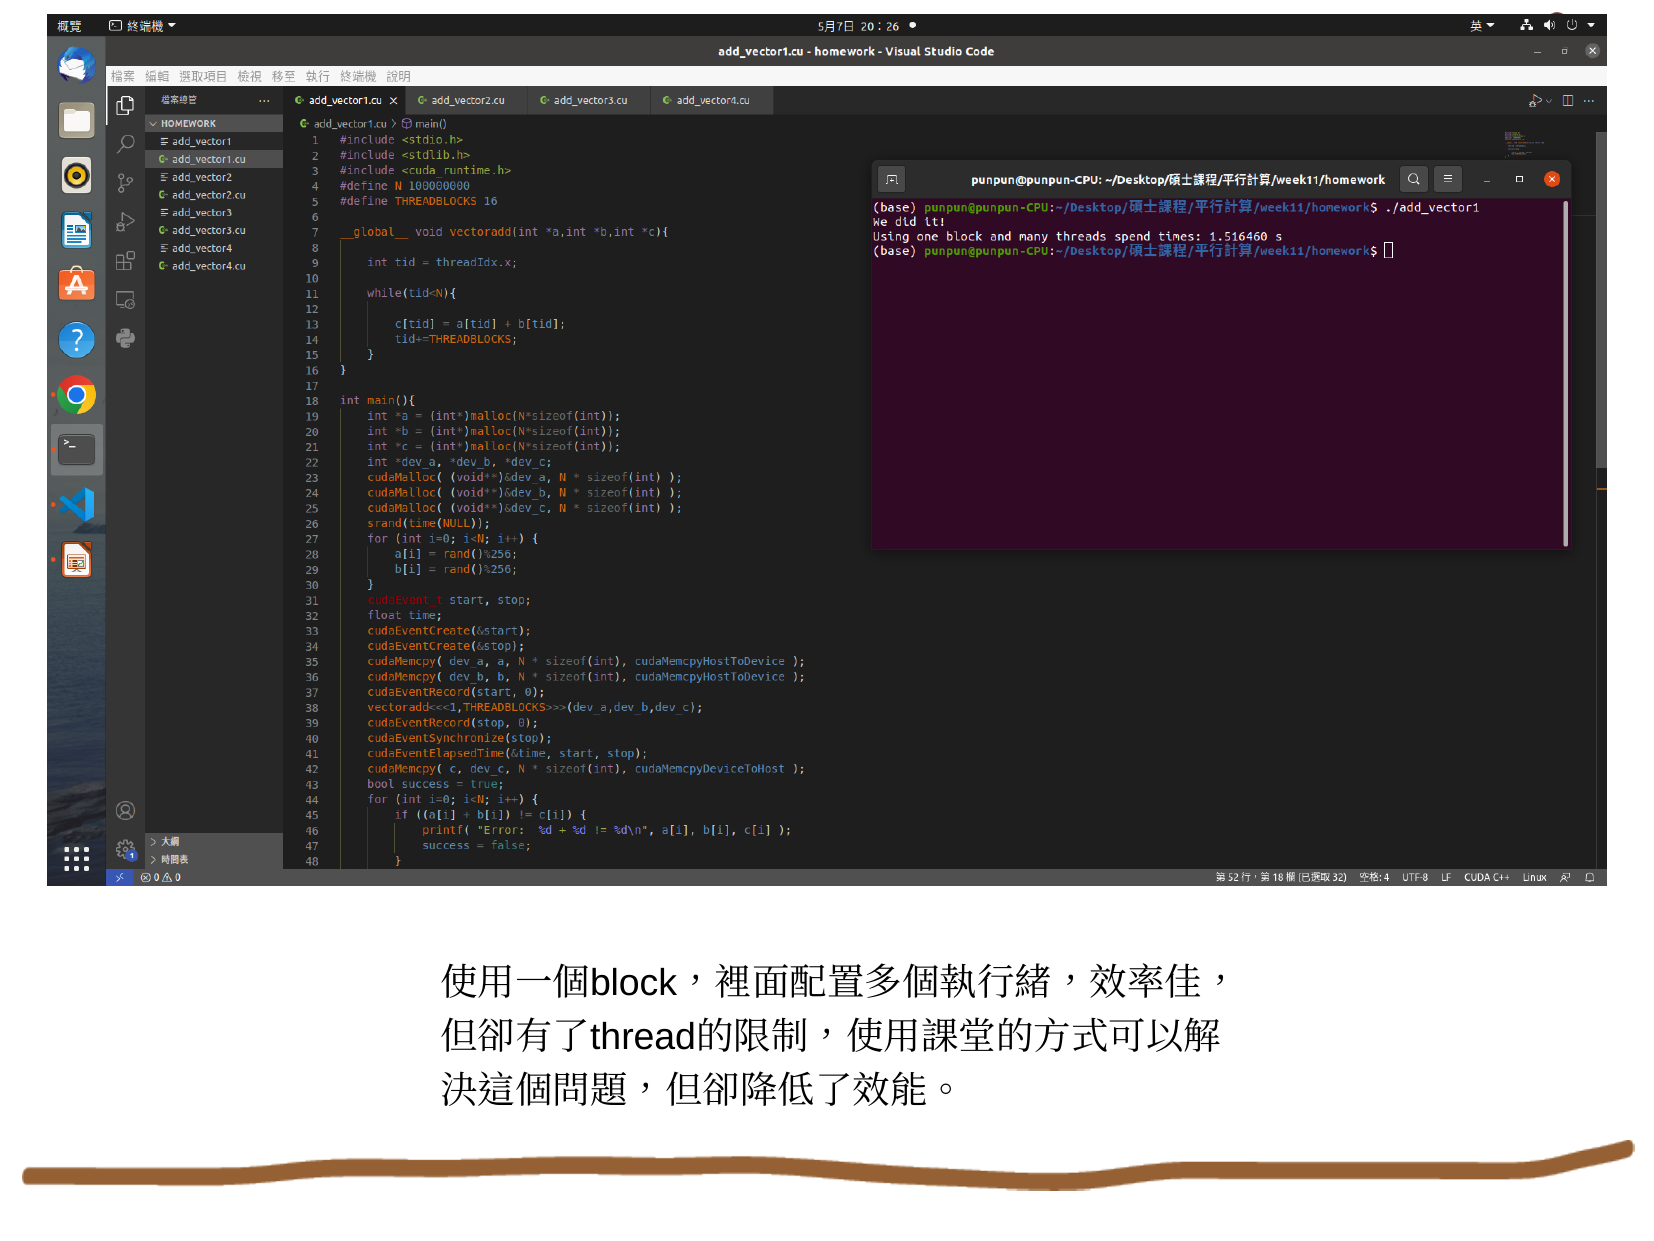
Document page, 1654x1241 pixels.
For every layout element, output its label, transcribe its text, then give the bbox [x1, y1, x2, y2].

picture [22, 1140, 1635, 1191]
picture [47, 12, 1607, 886]
text_box 使用一個block，裡面配置多個執行緒，效率佳， 但卻有了thread的限制，使用課堂的方式可以解 決這個問題，但卻降低了效能。 [425, 944, 1255, 1122]
